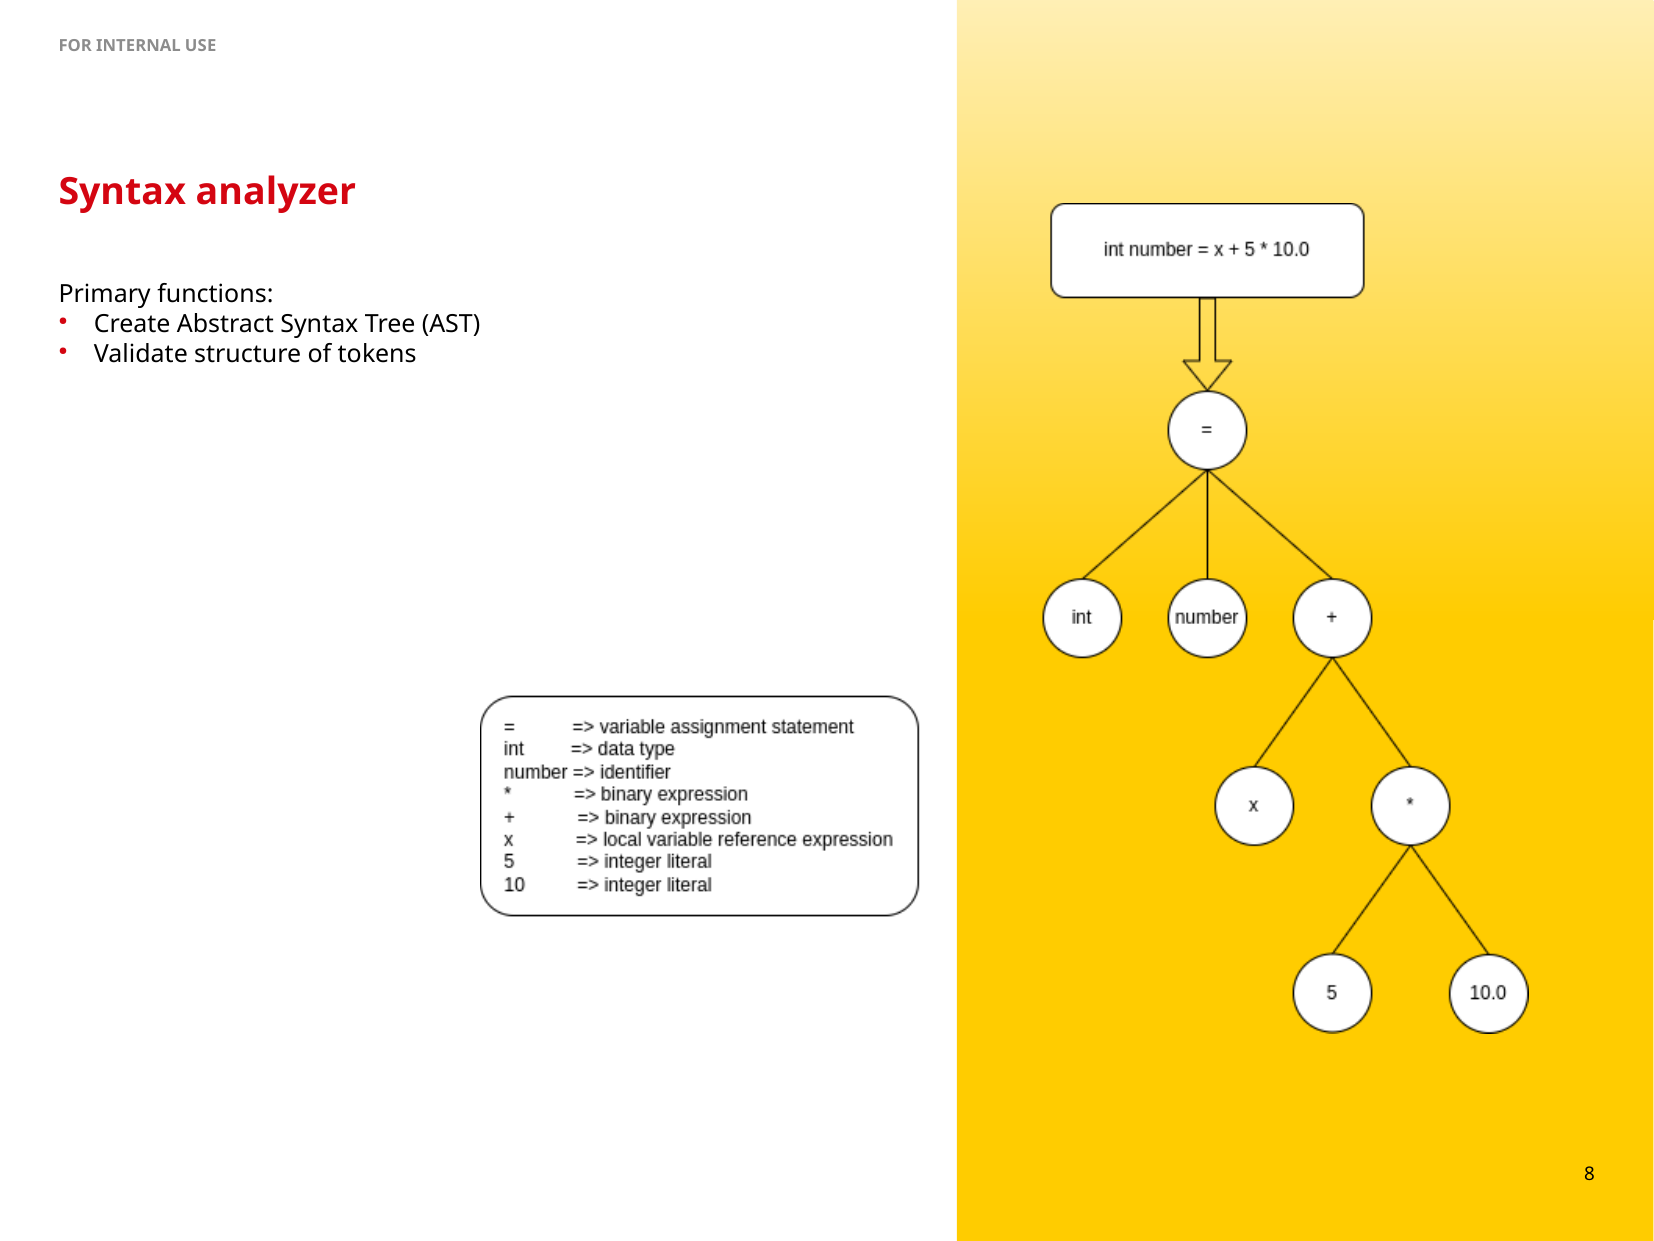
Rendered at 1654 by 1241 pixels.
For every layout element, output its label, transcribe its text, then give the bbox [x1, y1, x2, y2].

slide_number 23 [1526, 1158, 1595, 1192]
list Primary functions: Create Abstract Syntax Tree (AST) Validate structure of tokens [58, 277, 899, 1129]
text_box [956, 0, 1654, 1241]
picture [480, 203, 1529, 1034]
title Syntax analyzer [58, 92, 899, 212]
